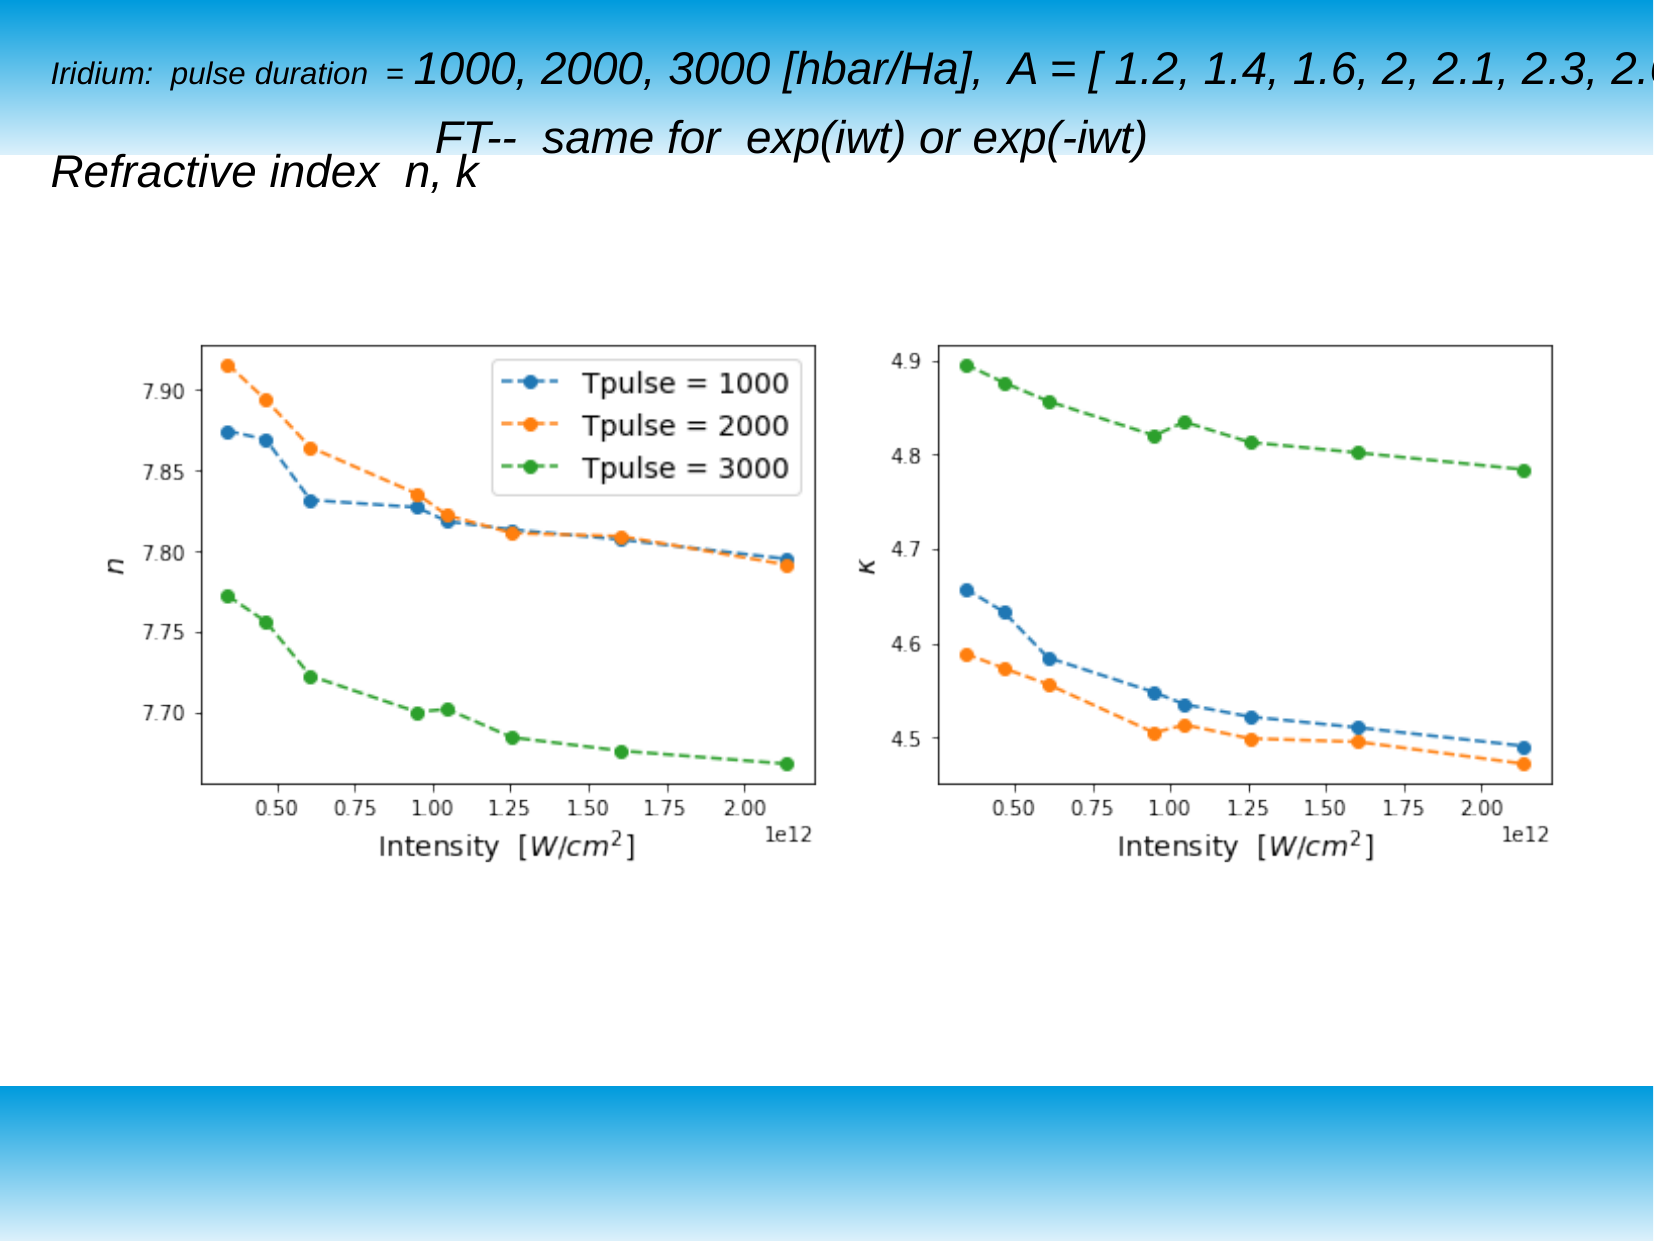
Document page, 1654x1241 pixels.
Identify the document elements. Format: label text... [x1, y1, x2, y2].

picture [90, 332, 1566, 886]
text_box FT-- same for exp(iwt) or exp(-iwt) [420, 105, 1501, 172]
text_box Iridium: pulse duration = 1000, 2000, 3000 [hbar/Ha], A = [ 1.2, 1.4, 1.6, 2, 2.1, 2.3, 2.6, 3] [Ha] Refractive index n, k [35, 36, 1606, 257]
